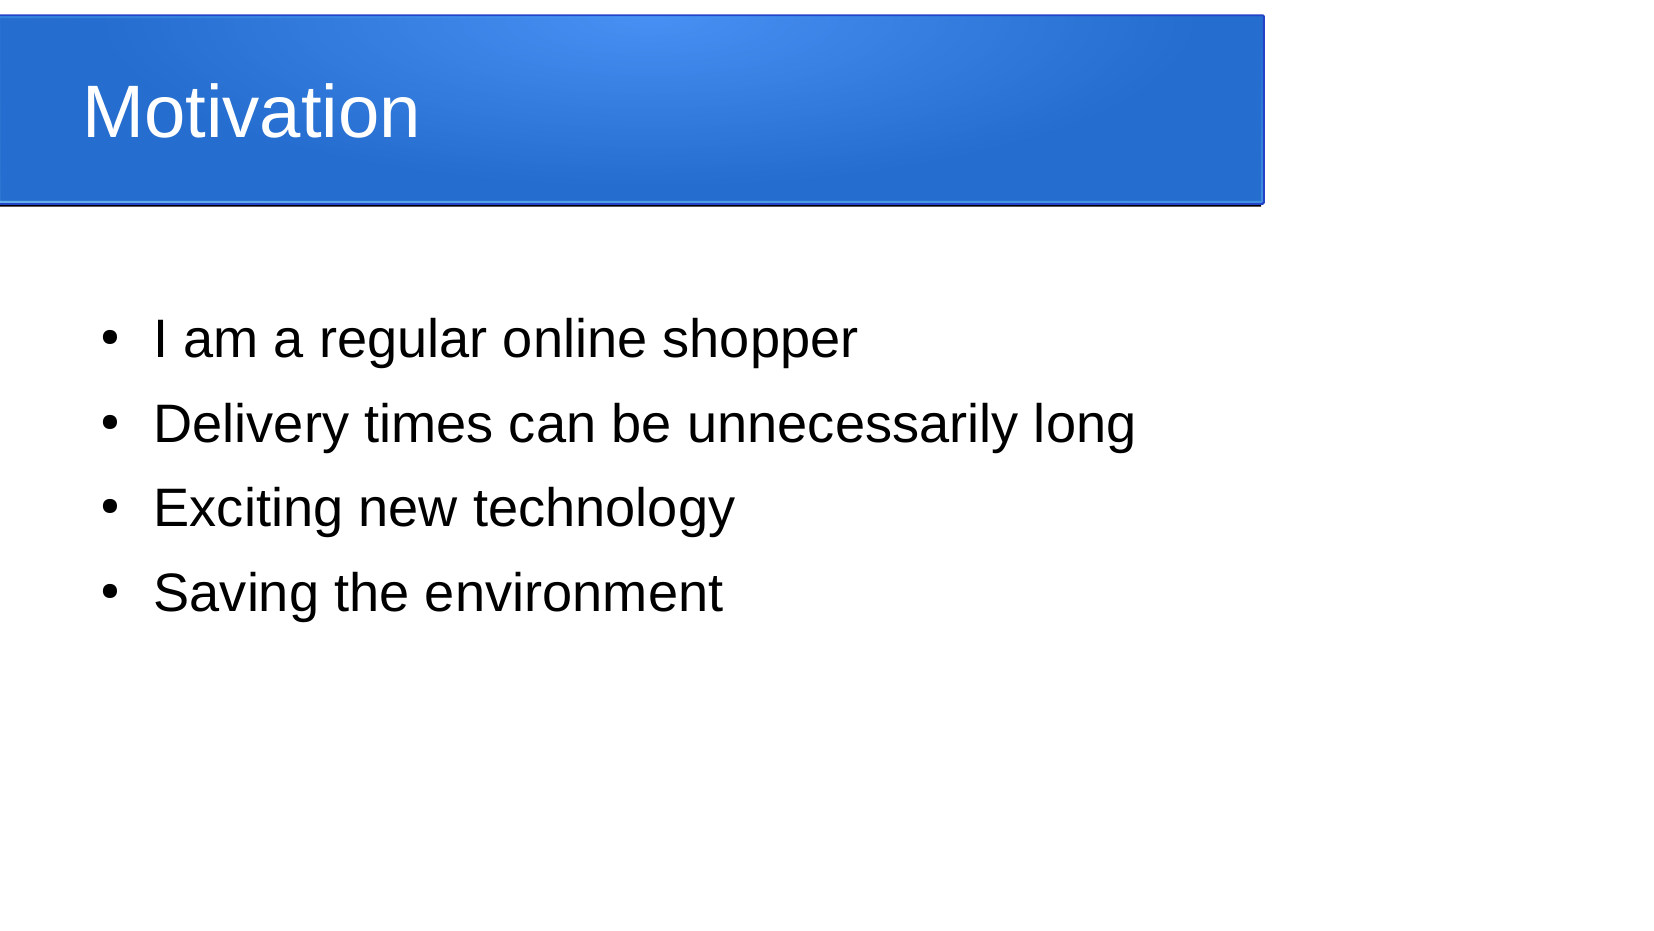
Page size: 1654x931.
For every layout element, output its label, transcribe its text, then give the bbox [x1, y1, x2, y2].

list I am a regular online shopper Delivery times can be unnecessarily long Exciting new technology Saving the environment [82, 224, 1571, 764]
title Motivation [82, 35, 1235, 189]
